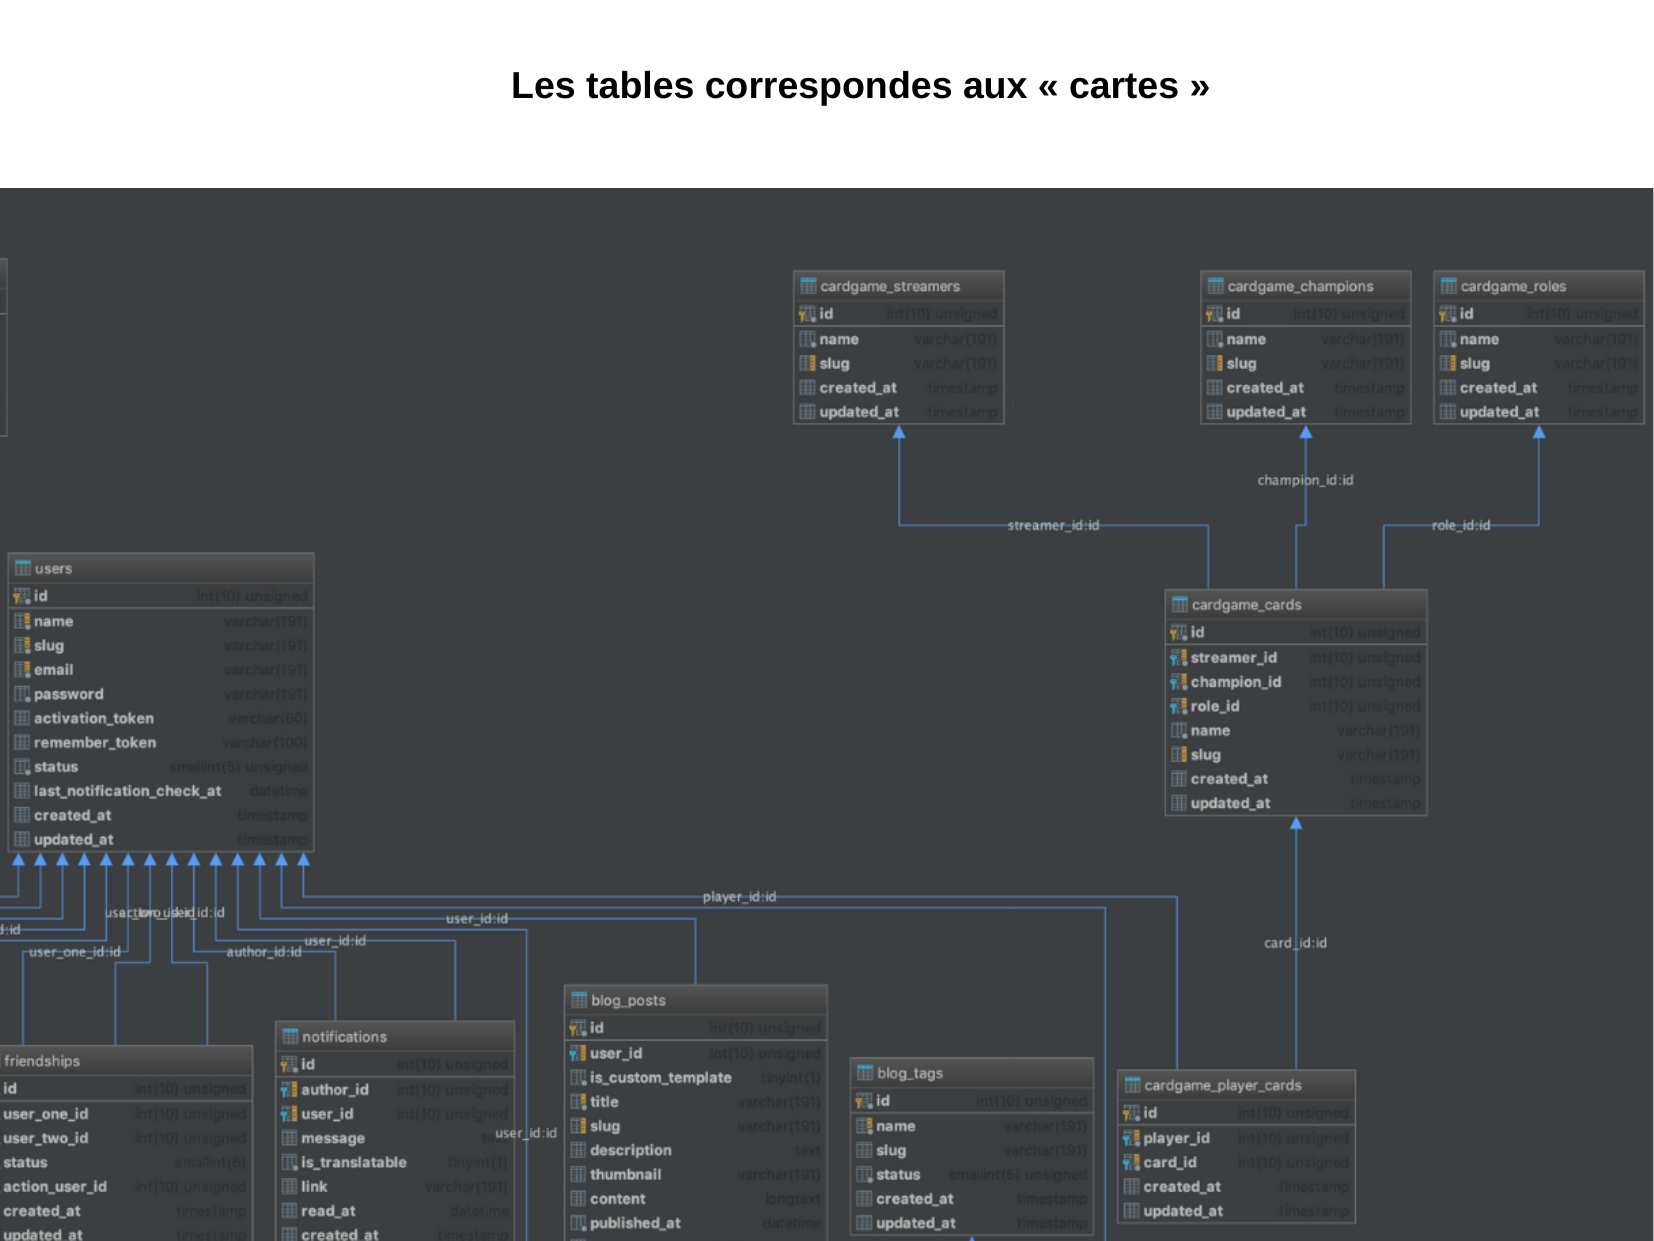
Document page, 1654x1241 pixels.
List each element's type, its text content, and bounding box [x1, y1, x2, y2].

picture [0, 188, 1654, 1241]
text_box Les tables correspondes aux « cartes » [496, 56, 1226, 114]
